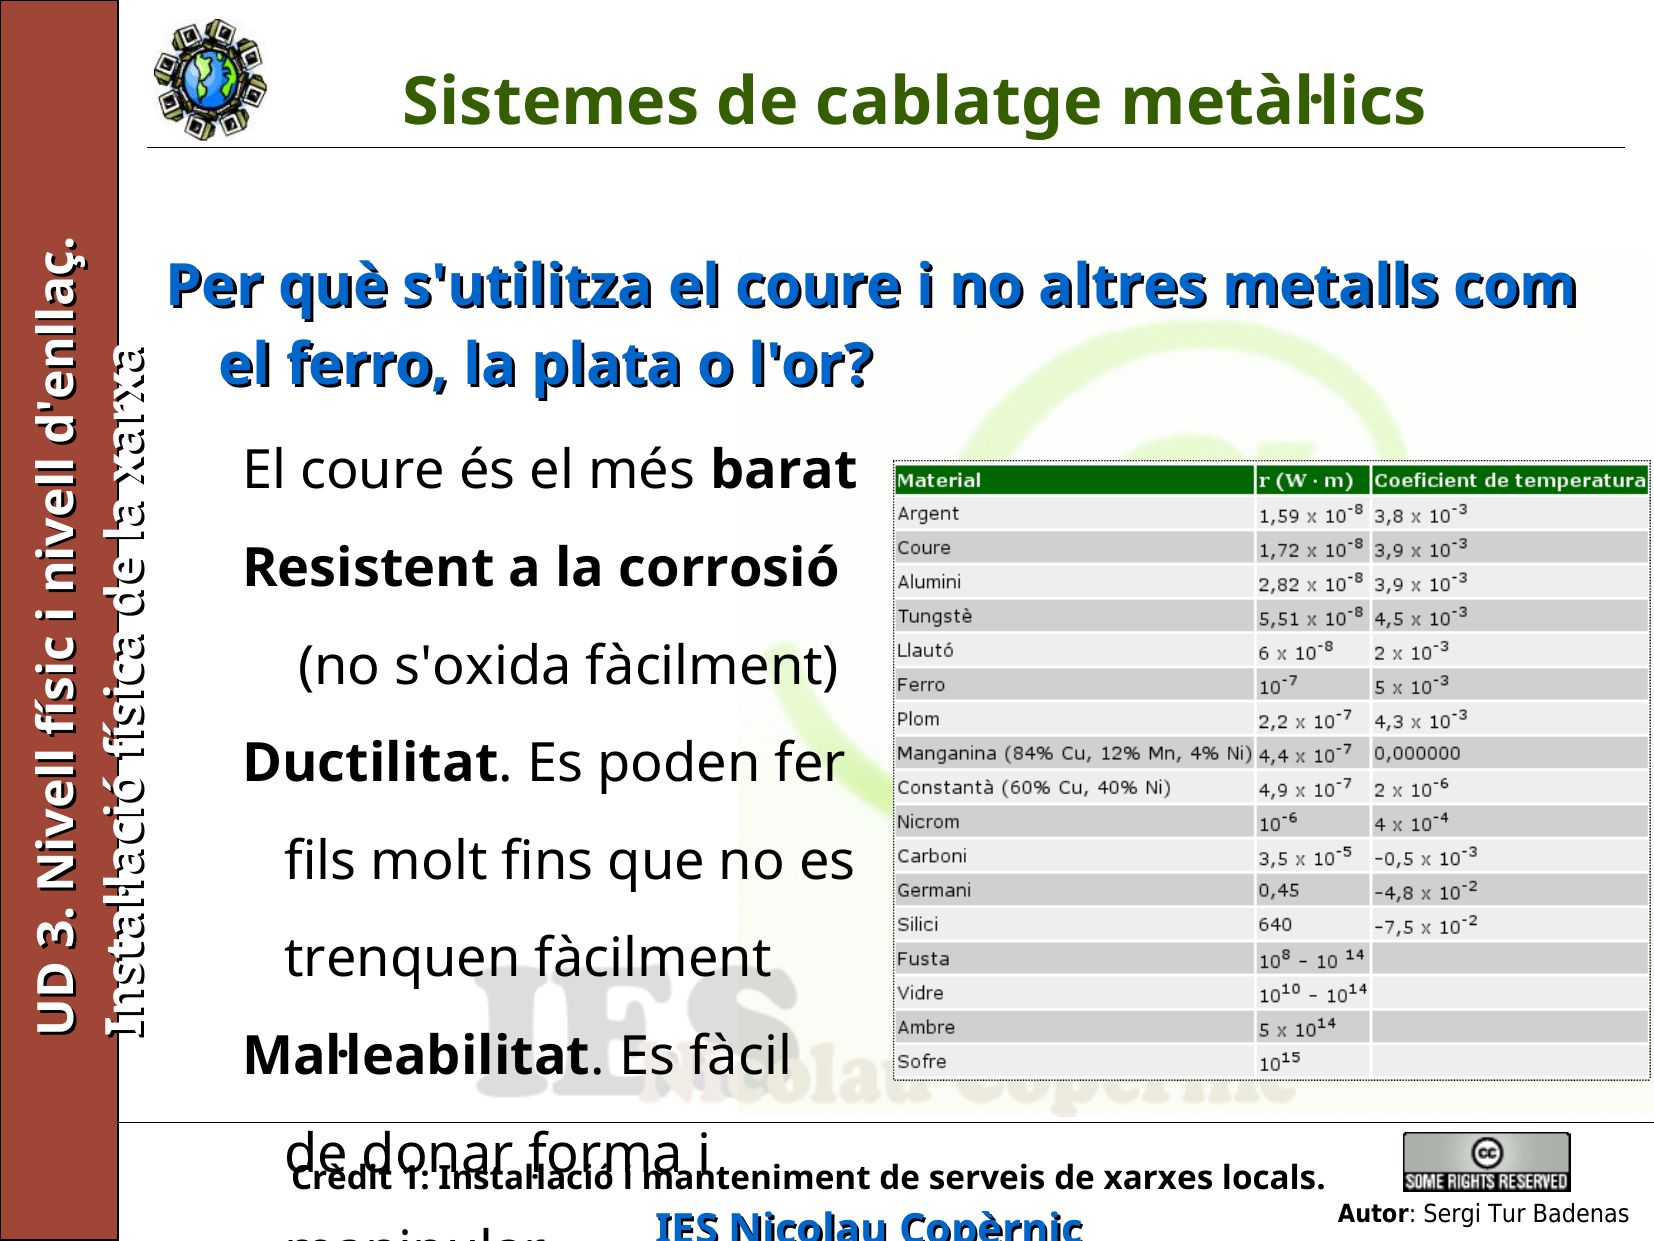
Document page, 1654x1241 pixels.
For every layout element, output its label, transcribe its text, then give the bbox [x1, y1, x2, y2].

picture [1403, 1145, 1571, 1192]
list Per què s'utilitza el coure i no altres metalls com el ferro, la plata o l'or? El coure és el més barat Resistent a la corrosió (no s'oxida fàcilment) Ductilitat. Es poden fer fils molt fins que no es trenquen fàcilment Mal·leabilitat. Es fàcil de donar forma i manipular [147, 242, 1636, 1145]
title Sistemes de cablatge metàl·lics [171, 56, 1654, 141]
picture [893, 252, 1654, 1113]
picture [154, 19, 268, 142]
